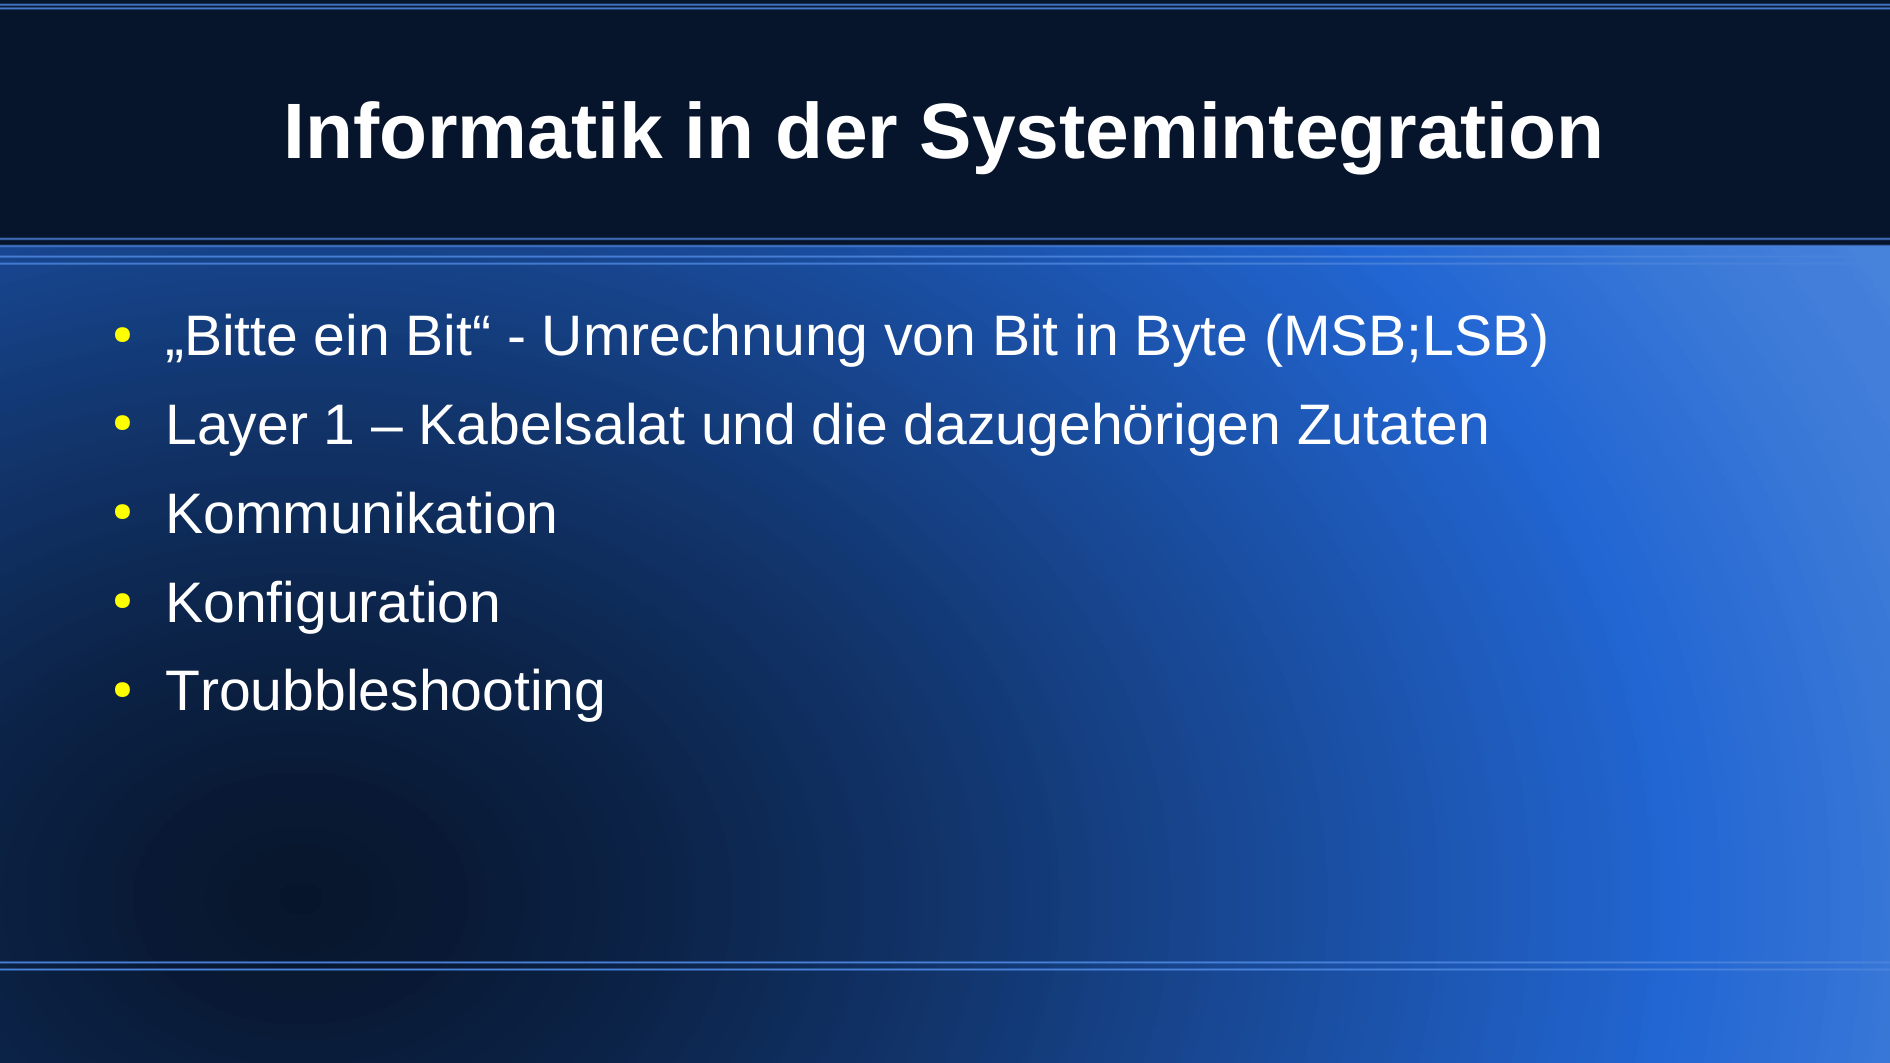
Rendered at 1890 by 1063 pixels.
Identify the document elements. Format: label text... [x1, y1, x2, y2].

title Informatik in der Systemintegration [94, 42, 1796, 220]
list „Bitte ein Bit“ - Umrechnung von Bit in Byte (MSB;LSB) Layer 1 – Kabelsalat und die dazugehörigen Zutaten Kommunikation Konfiguration Troubbleshooting [94, 304, 1796, 907]
picture [0, 0, 1890, 1063]
